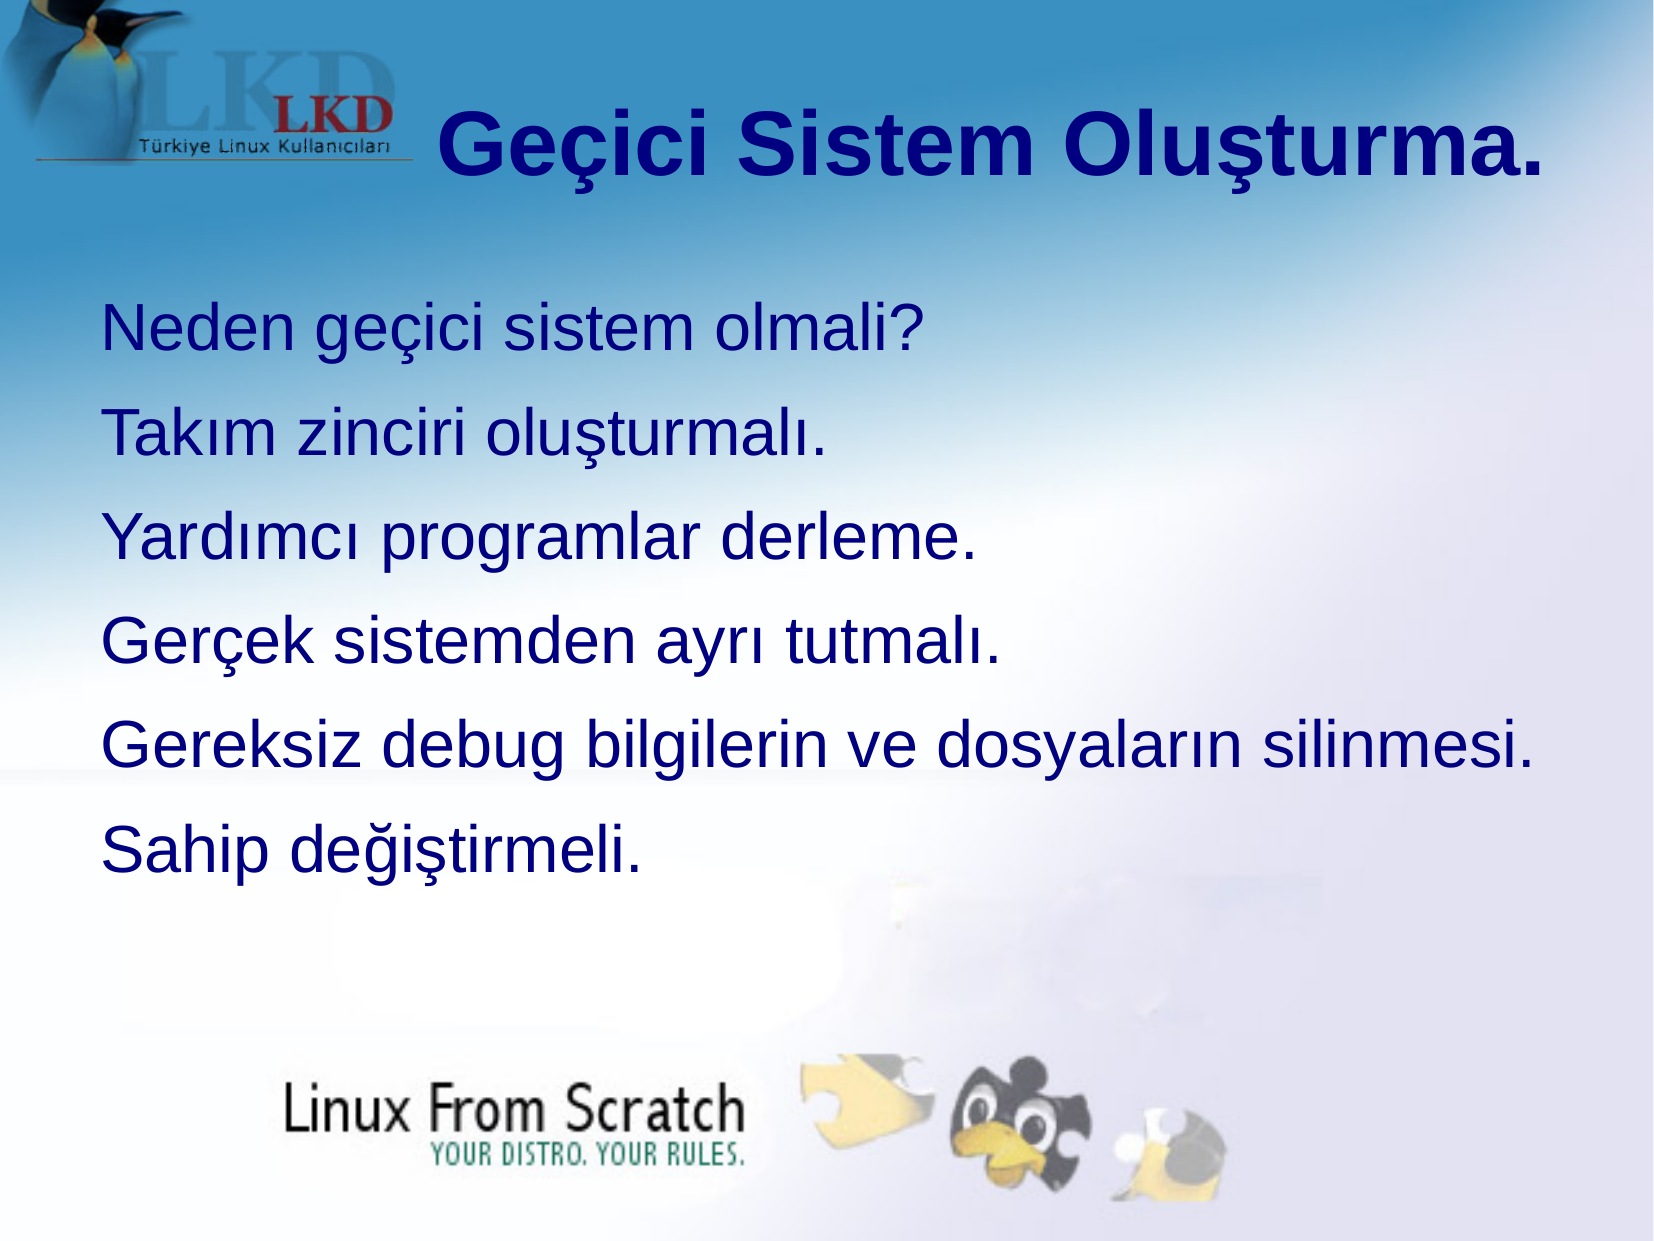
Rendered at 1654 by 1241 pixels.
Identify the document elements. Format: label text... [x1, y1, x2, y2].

picture [0, 0, 1654, 1241]
list Neden geçici sistem olmali? Takım zinciri oluşturmalı. Yardımcı programlar derleme. Gerçek sistemden ayrı tutmalı. Gereksiz debug bilgilerin ve dosyaların silinmesi. Sahip değiştirmeli. [82, 290, 1571, 1094]
title Geçici Sistem Oluşturma. [412, 44, 1571, 244]
